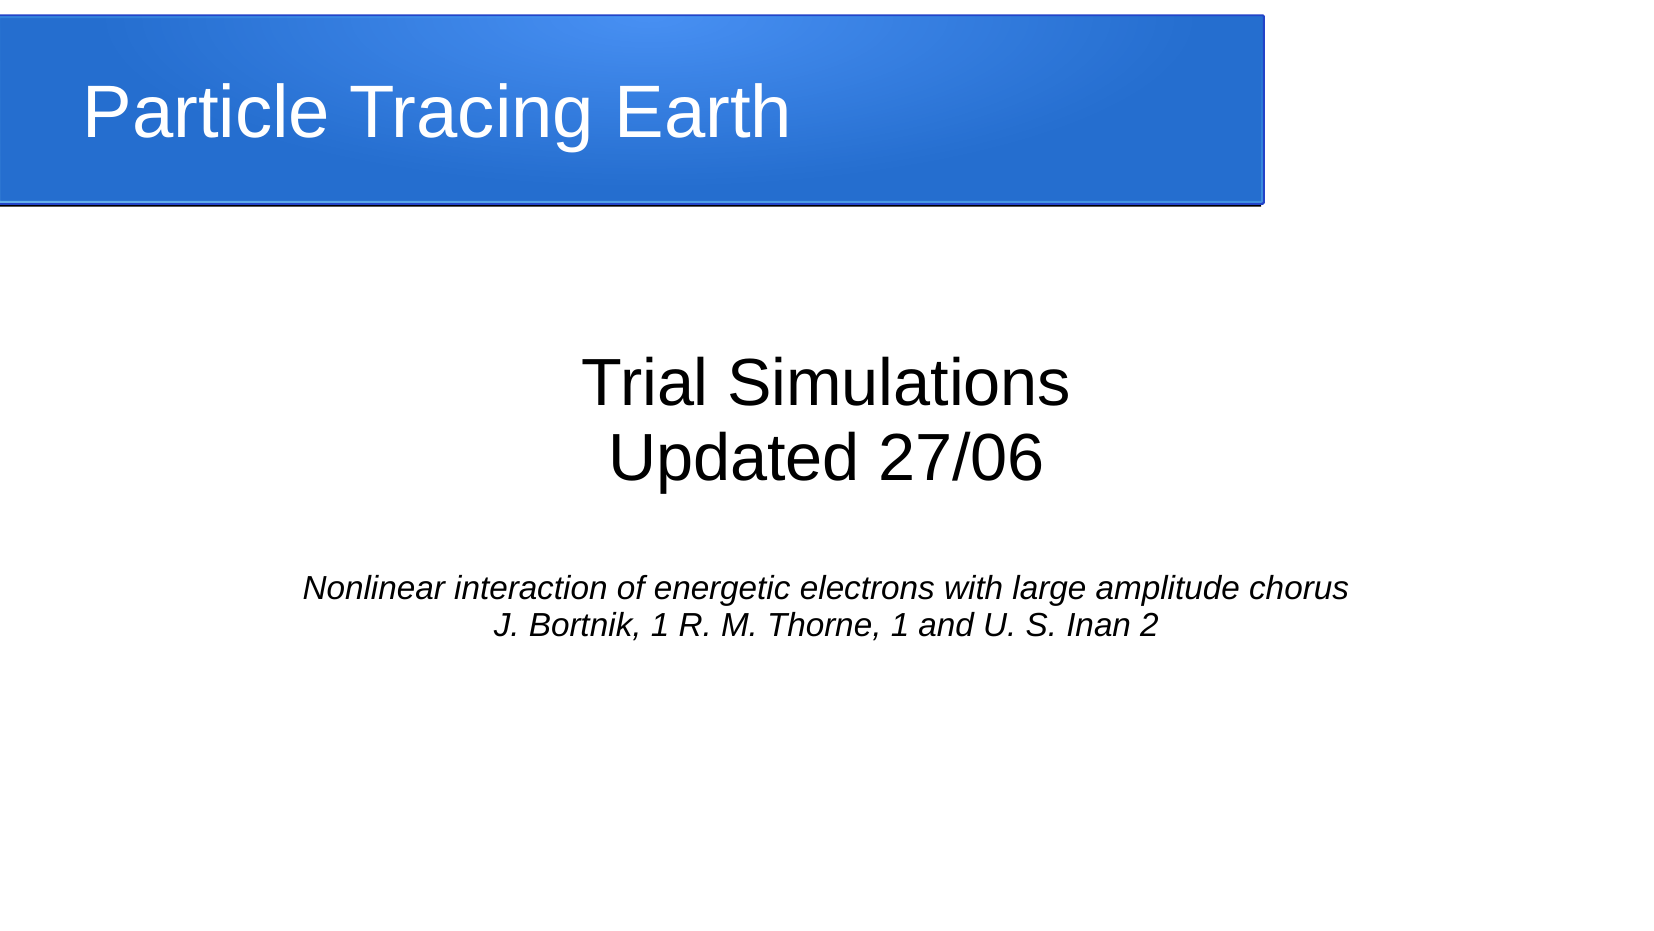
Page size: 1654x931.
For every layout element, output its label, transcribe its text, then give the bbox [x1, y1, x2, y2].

subtitle Trial Simulations Updated 27/06 Nonlinear interaction of energetic electrons with large amplitude chorus J. Bortnik, 1 R. M. Thorne, 1 and U. S. Inan 2 [82, 224, 1571, 764]
title Particle Tracing Earth [82, 35, 1235, 189]
